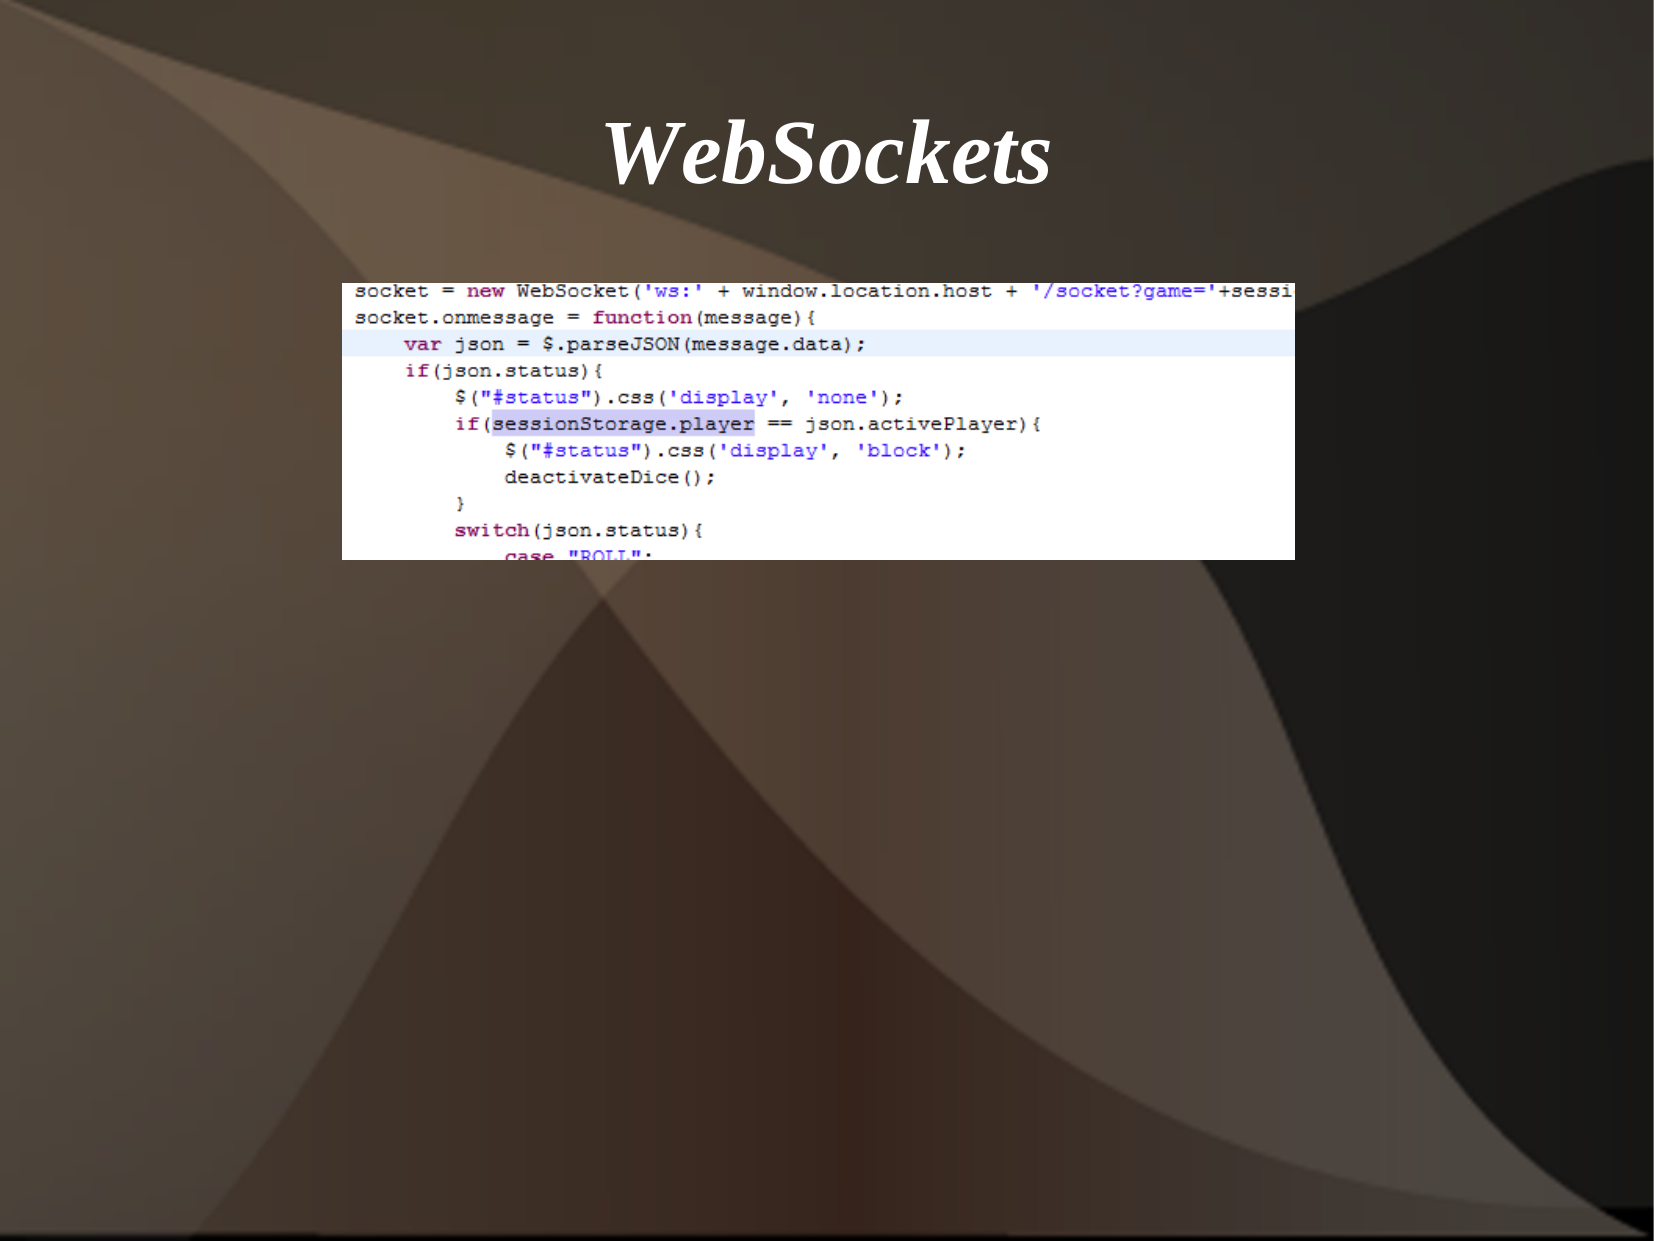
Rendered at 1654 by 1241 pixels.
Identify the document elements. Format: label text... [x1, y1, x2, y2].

picture [0, 0, 1654, 1241]
title WebSockets [82, 49, 1571, 257]
